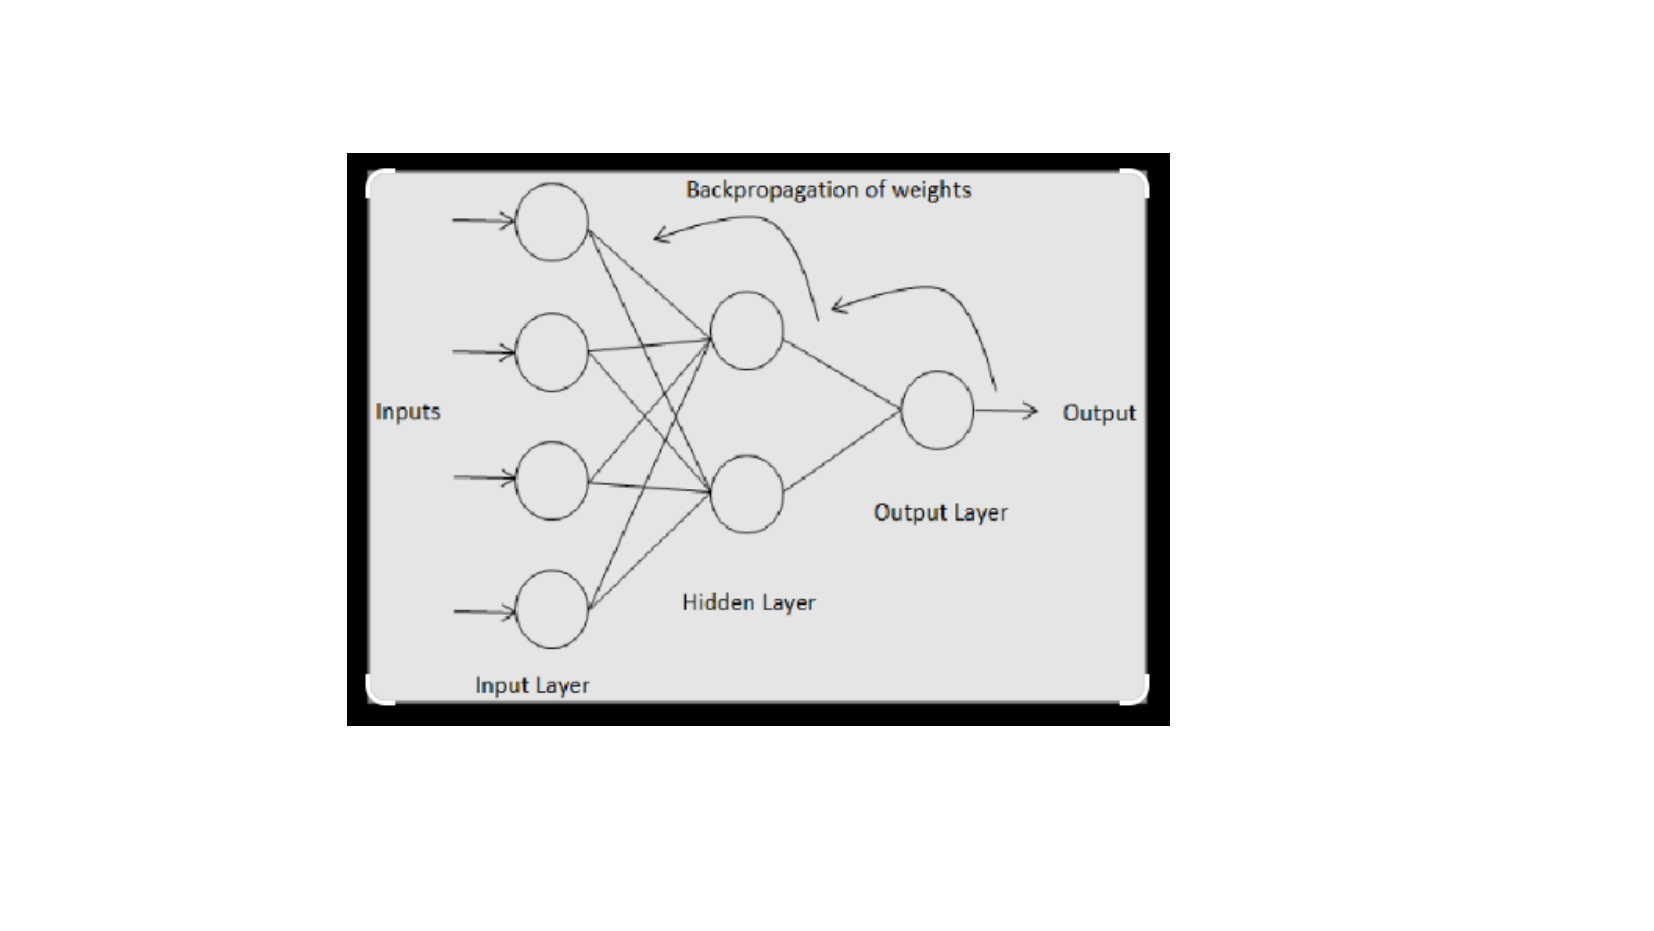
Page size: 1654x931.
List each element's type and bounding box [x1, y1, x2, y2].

picture [347, 153, 1170, 726]
